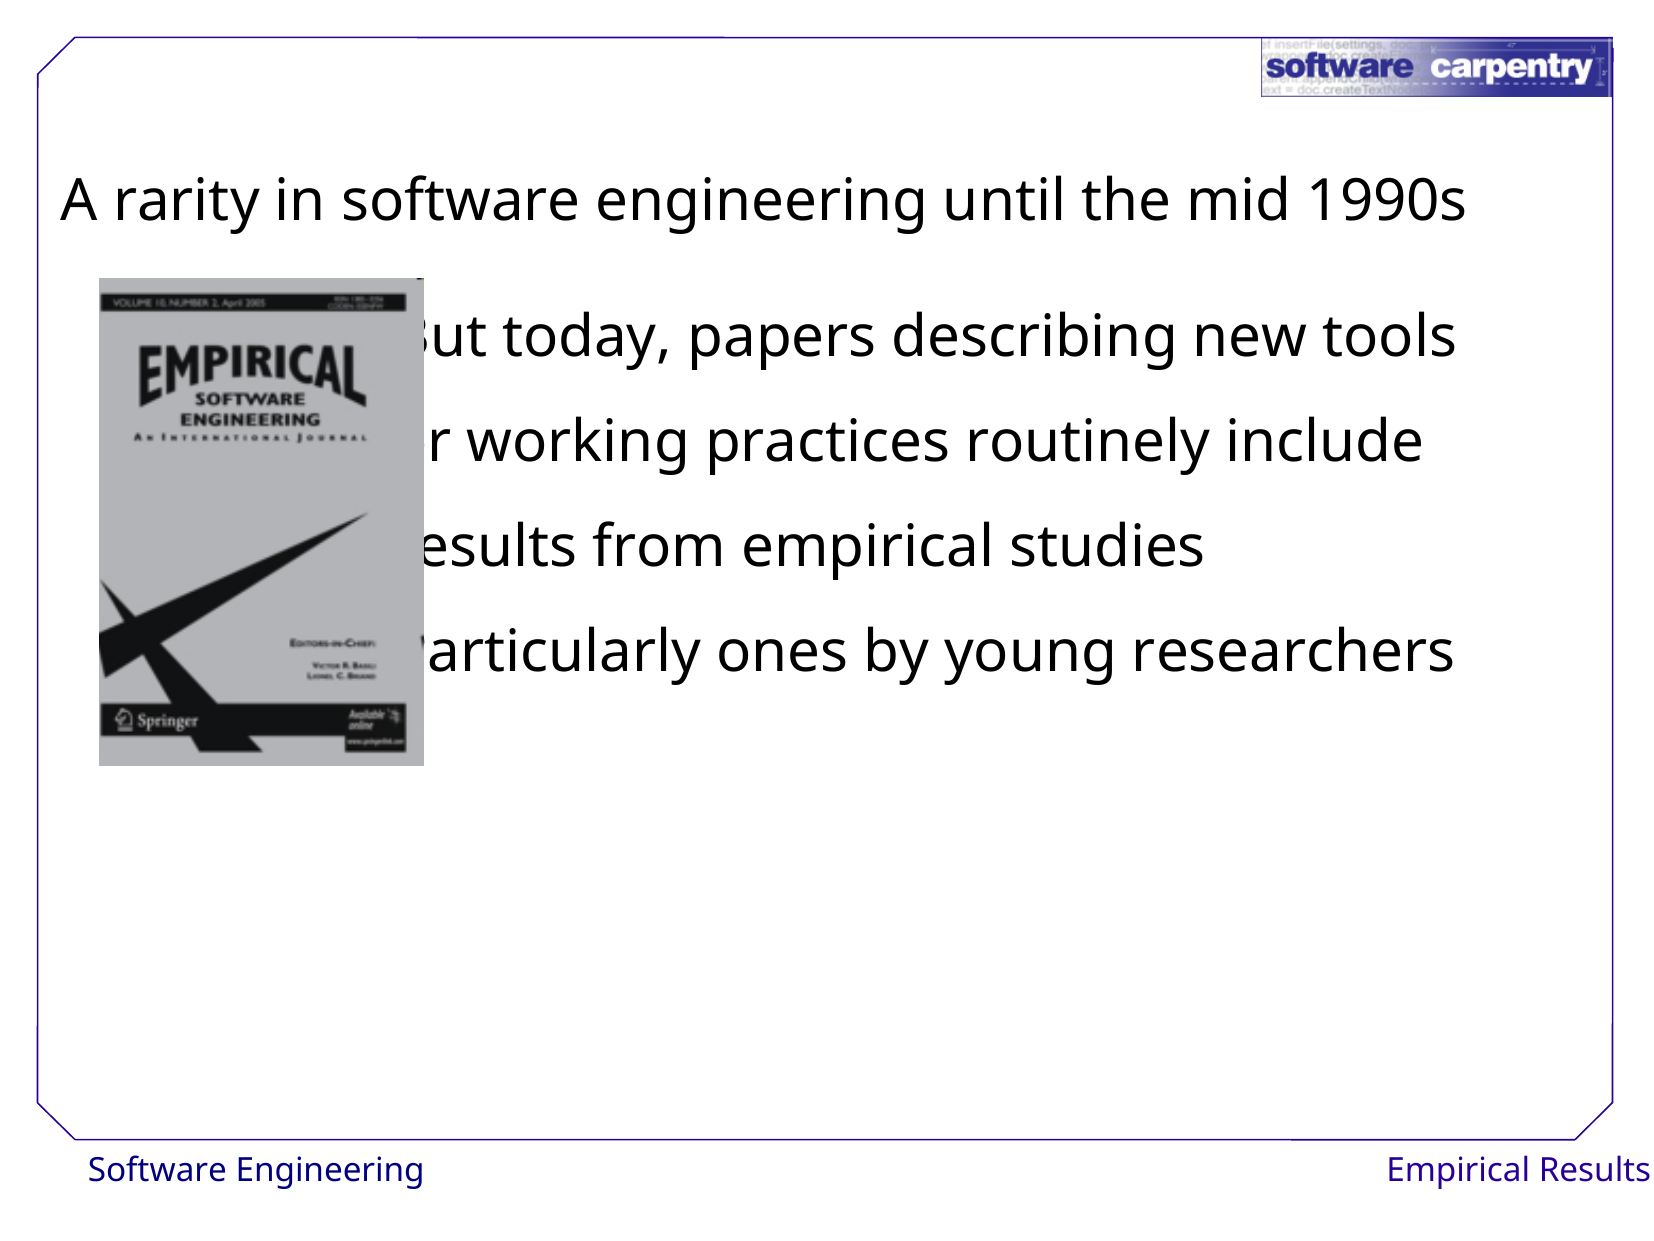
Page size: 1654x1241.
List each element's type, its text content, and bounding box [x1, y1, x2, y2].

picture [99, 278, 424, 766]
text_box But today, papers describing new tools or working practices routinely include results from empirical studies Particularly ones by young researchers [377, 255, 1623, 691]
text_box A rarity in software engineering until the mid 1990s [46, 119, 1633, 240]
picture [1261, 39, 1613, 97]
